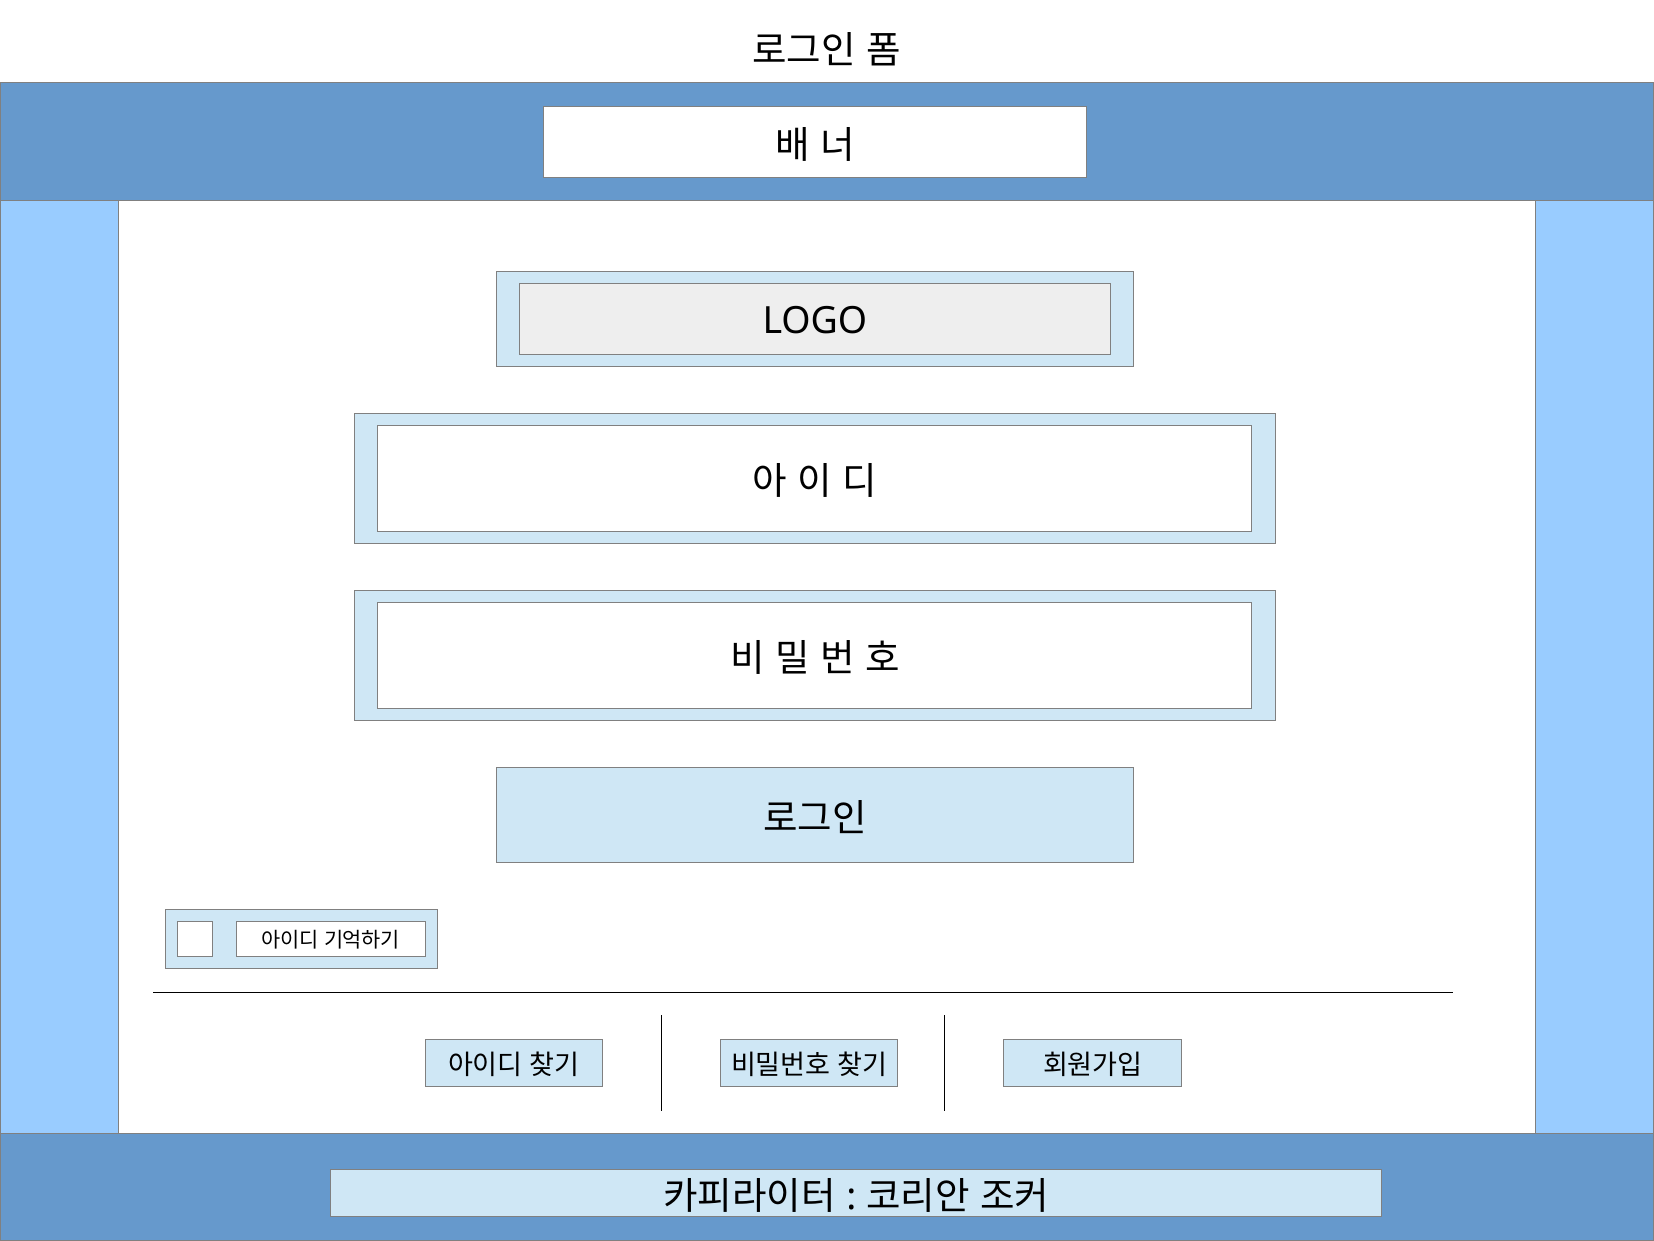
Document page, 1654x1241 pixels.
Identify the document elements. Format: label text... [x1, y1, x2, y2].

text_box 아이디 찾기 [425, 1039, 603, 1087]
text_box 비 밀 번 호 [377, 602, 1252, 709]
text_box 회원가입 [1003, 1039, 1182, 1087]
text_box 카피라이터 : 코리안 조커 [330, 1169, 1382, 1217]
text_box [0, 82, 1654, 1241]
text_box 로그인 [496, 767, 1134, 863]
text_box 비밀번호 찾기 [720, 1039, 898, 1087]
text_box 로그인 폼 [602, 13, 1052, 71]
text_box 아 이 디 [377, 425, 1252, 532]
text_box 아이디 기억하기 [236, 921, 426, 957]
text_box LOGO [519, 283, 1111, 355]
text_box 배 너 [543, 106, 1087, 178]
